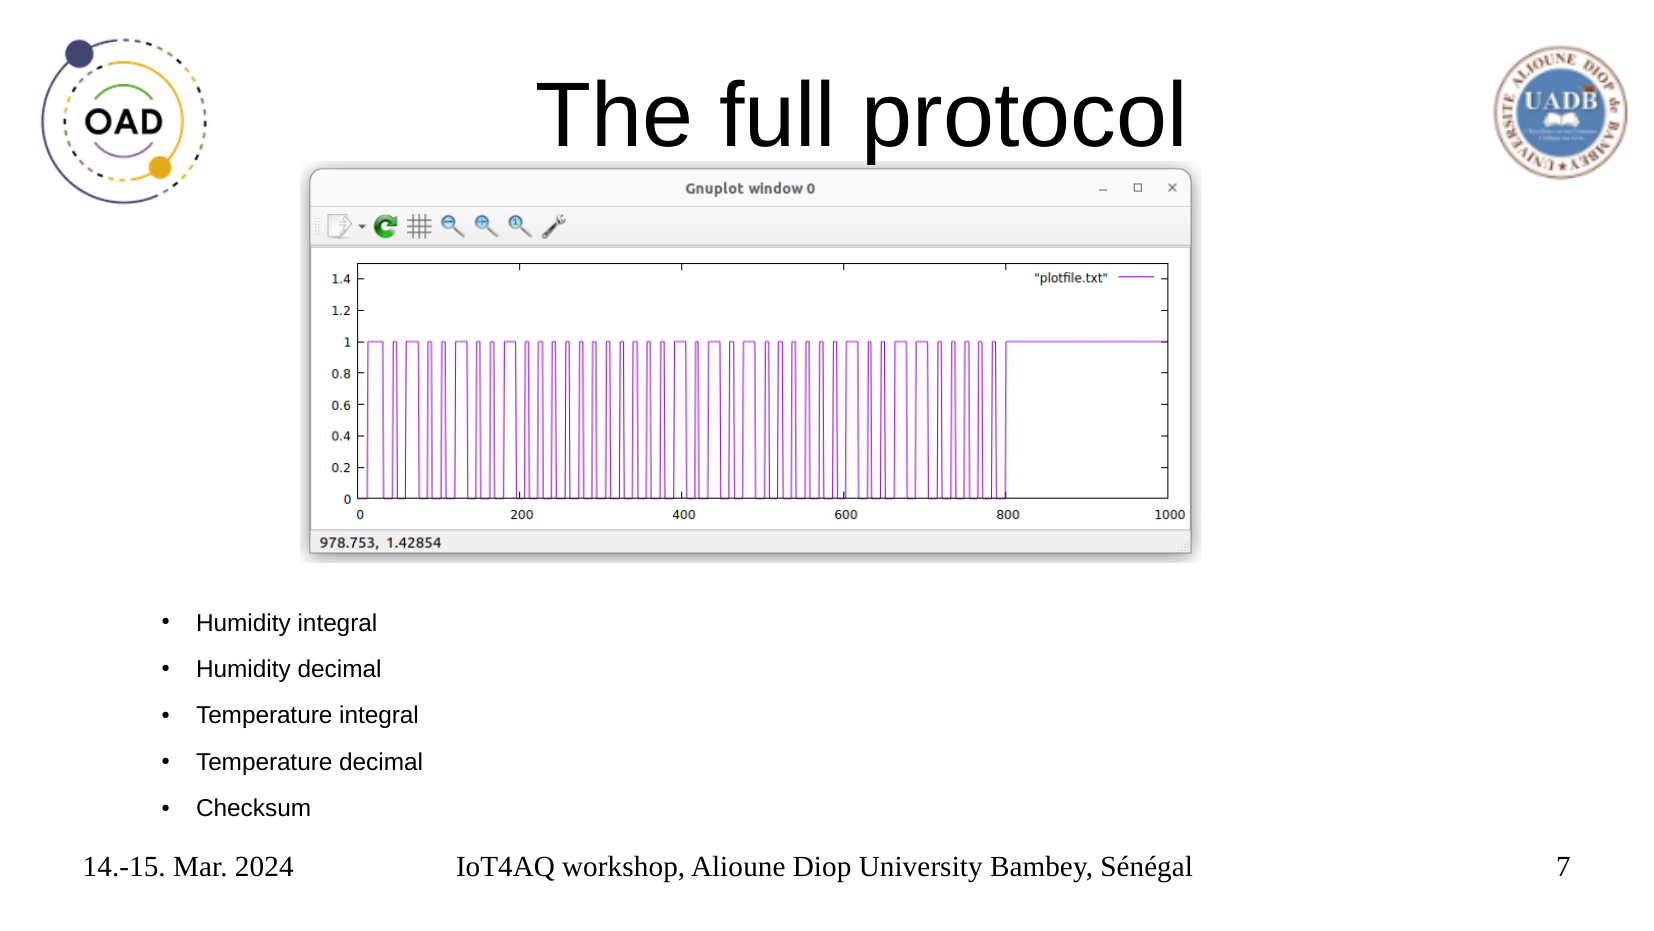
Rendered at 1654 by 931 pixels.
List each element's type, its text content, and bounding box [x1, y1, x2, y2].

title The full protocol [278, 37, 1446, 193]
list Humidity integral Humidity decimal Temperature integral Temperature decimal Checksum [150, 562, 1426, 826]
picture [0, 24, 242, 225]
picture [300, 161, 1201, 562]
picture [1482, 37, 1641, 188]
